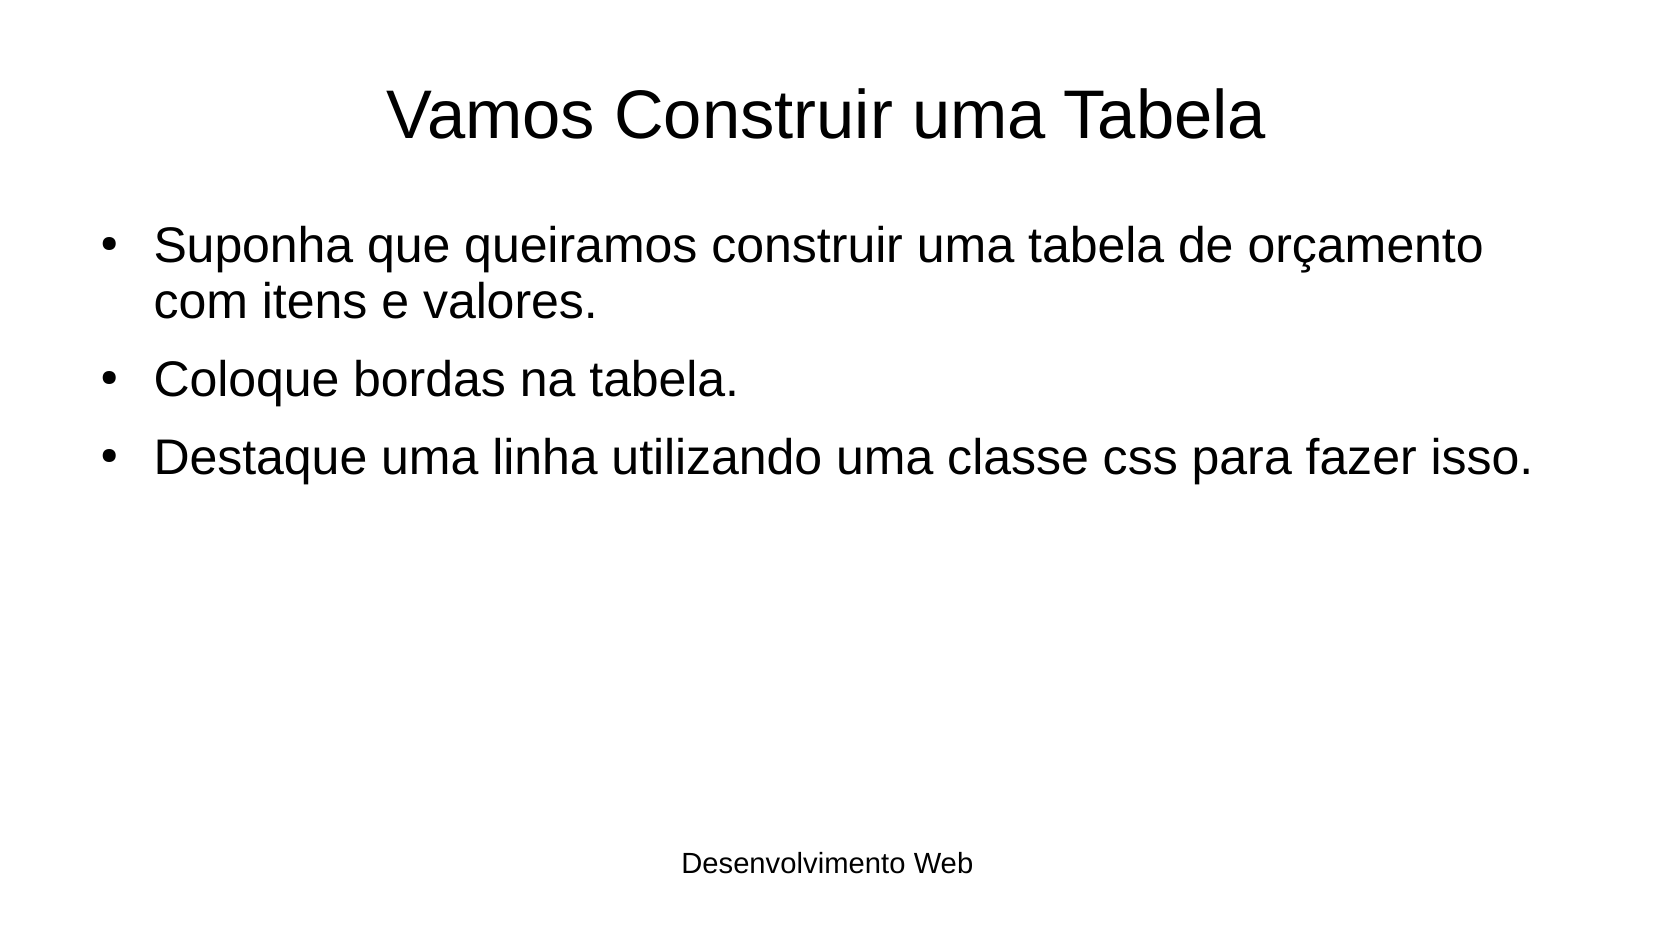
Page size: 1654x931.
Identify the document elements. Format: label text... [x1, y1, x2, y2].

list Suponha que queiramos construir uma tabela de orçamento com itens e valores. Coloque bordas na tabela. Destaque uma linha utilizando uma classe css para fazer isso. [82, 217, 1571, 758]
title Vamos Construir uma Tabela [82, 37, 1571, 193]
